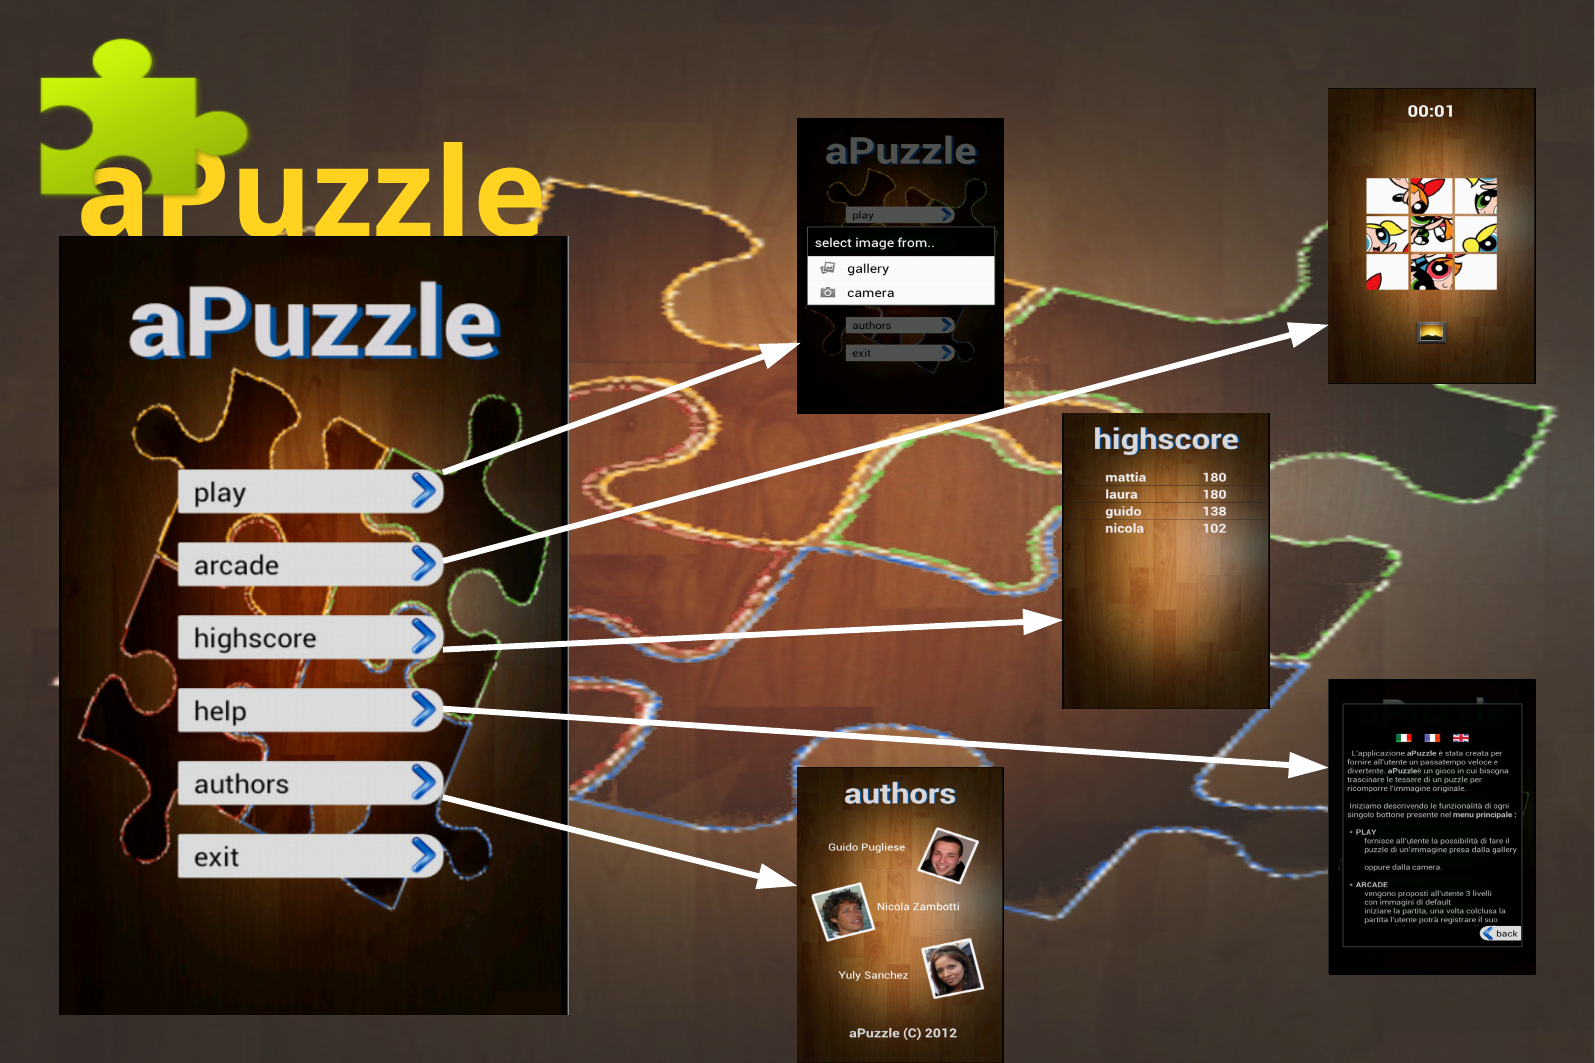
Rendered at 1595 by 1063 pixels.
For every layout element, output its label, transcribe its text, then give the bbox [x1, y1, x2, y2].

text_box [76, 833, 797, 1060]
text_box [569, 240, 797, 423]
picture [0, 0, 1595, 1063]
title aPuzzle [76, 0, 768, 208]
text_box [569, 240, 1565, 1060]
text_box [569, 347, 979, 524]
text_box [1004, 240, 1328, 408]
